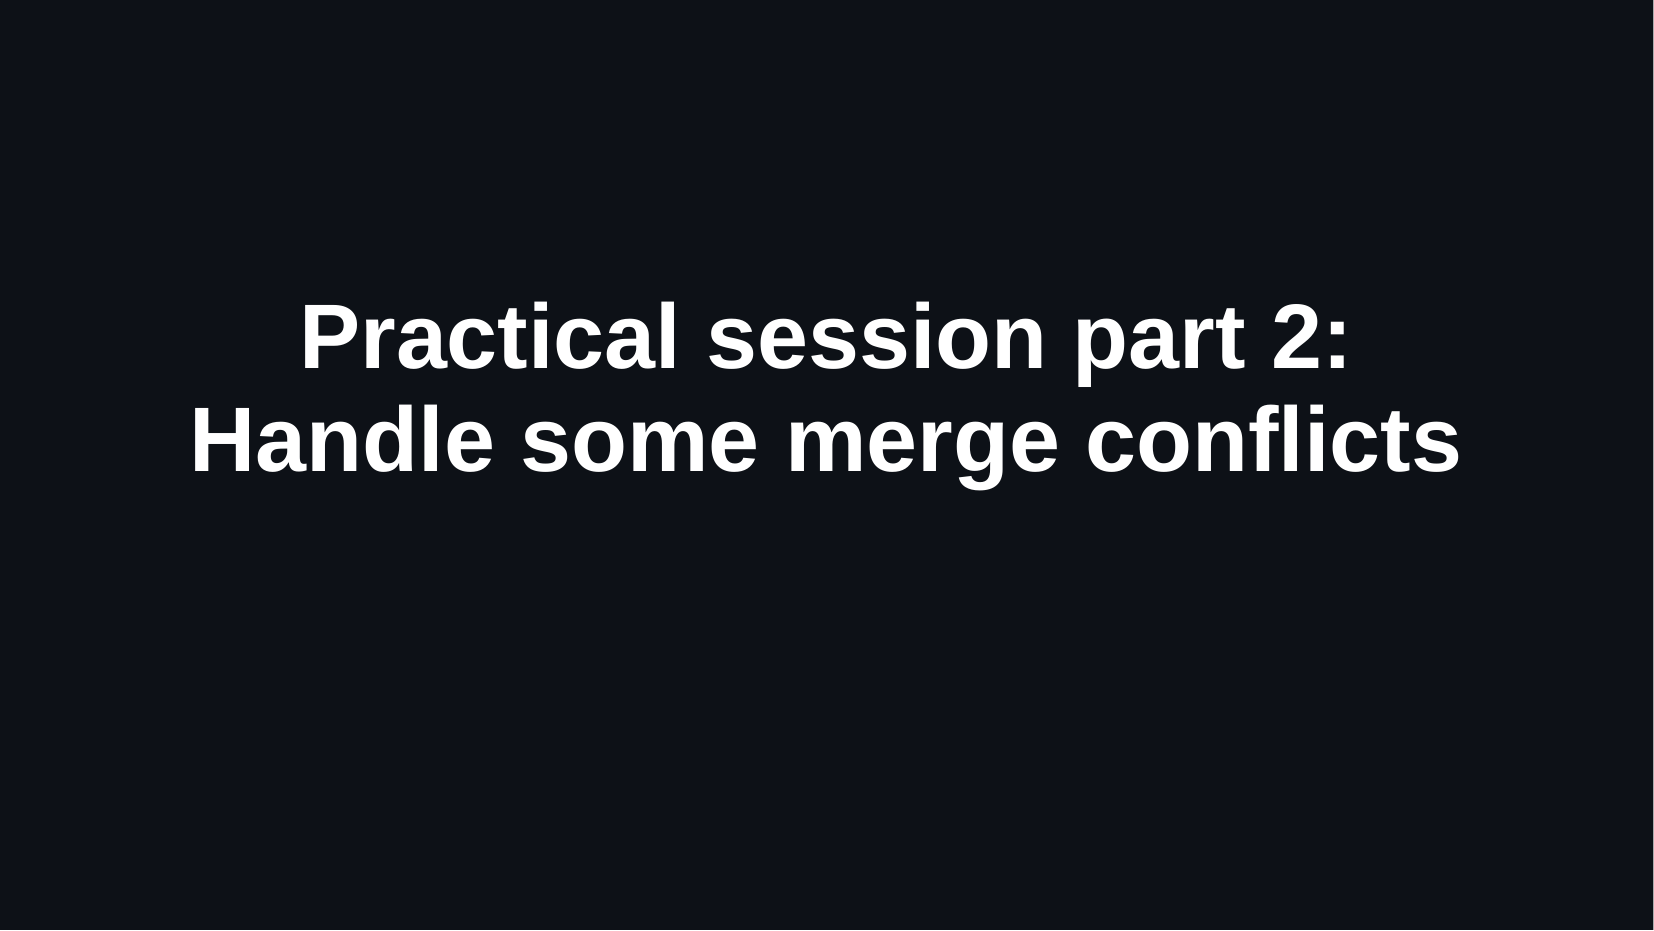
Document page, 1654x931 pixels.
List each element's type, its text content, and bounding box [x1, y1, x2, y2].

subtitle Practical session part 2: Handle some merge conflicts [82, 234, 1571, 618]
